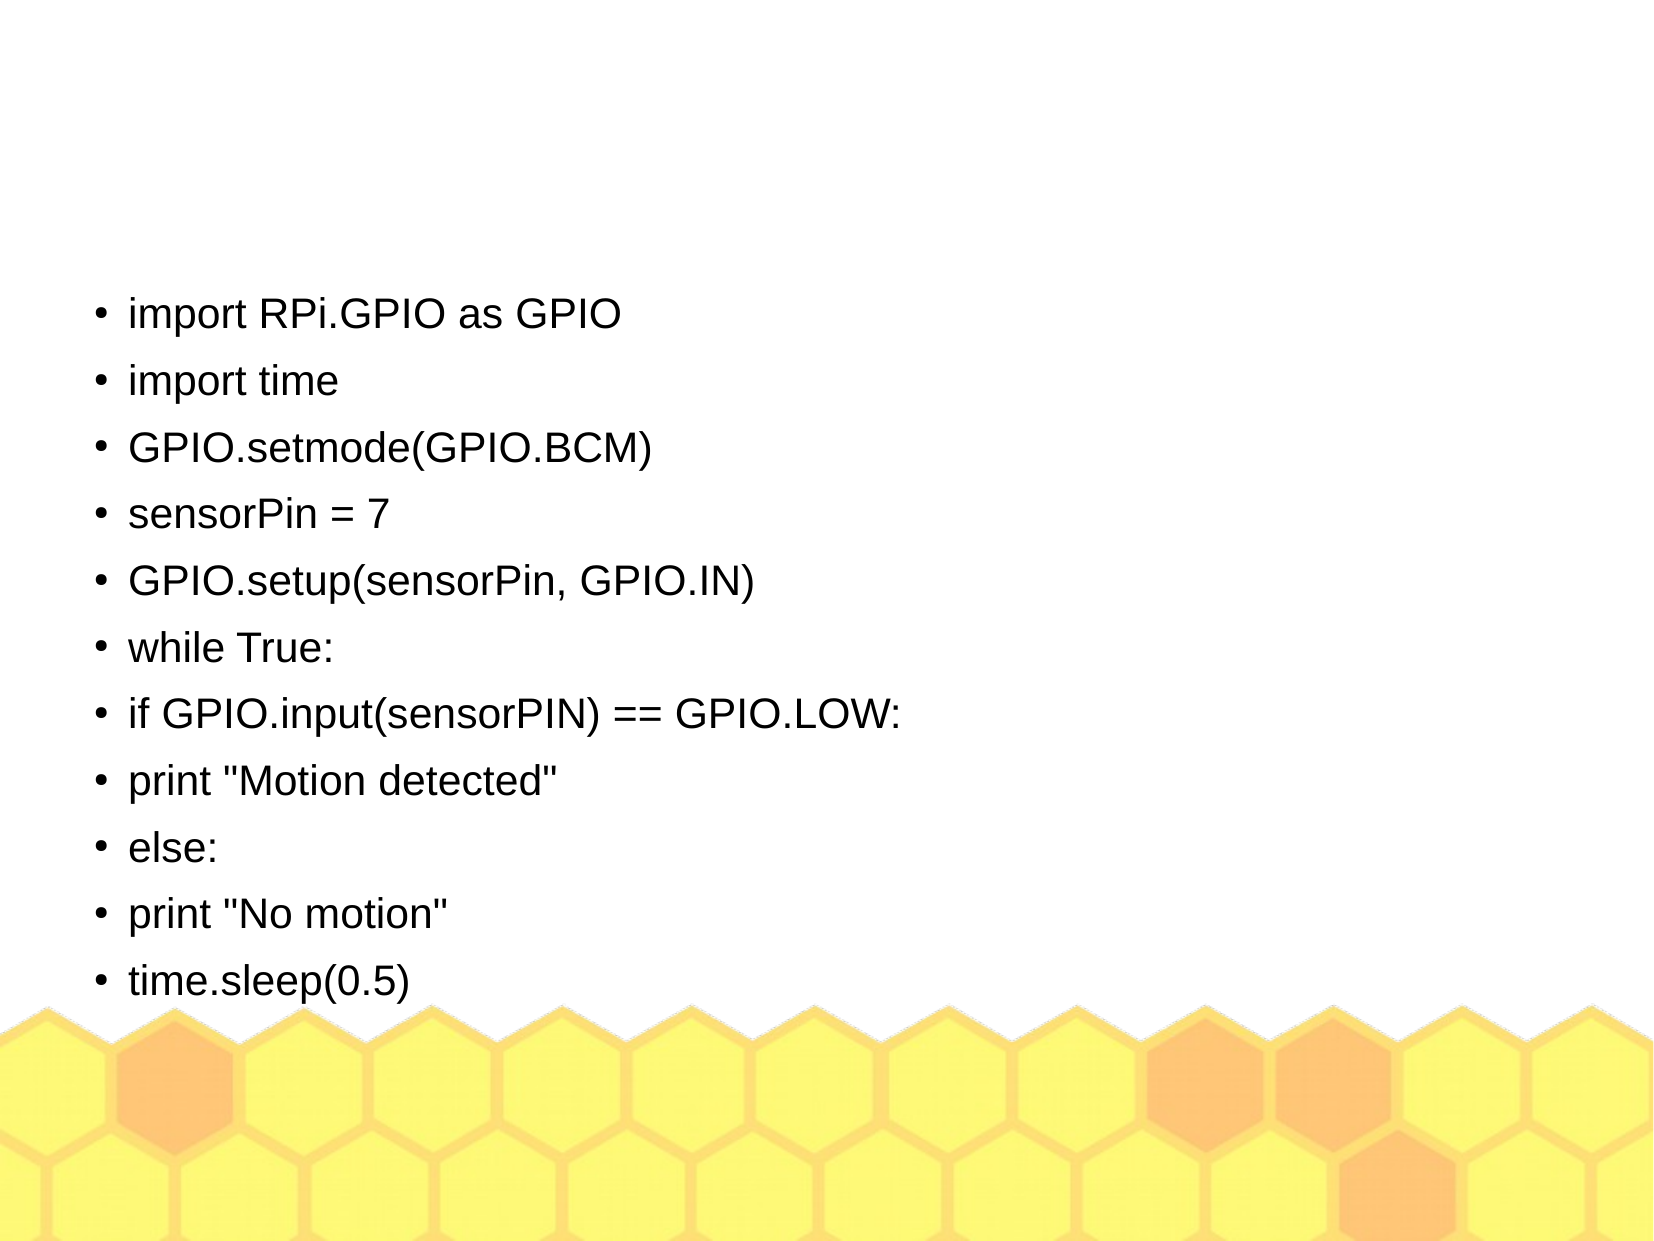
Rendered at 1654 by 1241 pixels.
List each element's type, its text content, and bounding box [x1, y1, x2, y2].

picture [0, 1001, 1654, 1241]
list import RPi.GPIO as GPIO import time GPIO.setmode(GPIO.BCM) sensorPin = 7 GPIO.setup(sensorPin, GPIO.IN) while True: if GPIO.input(sensorPIN) == GPIO.LOW: print "Motion detected" else: print "No motion" time.sleep(0.5) [82, 290, 1571, 1010]
